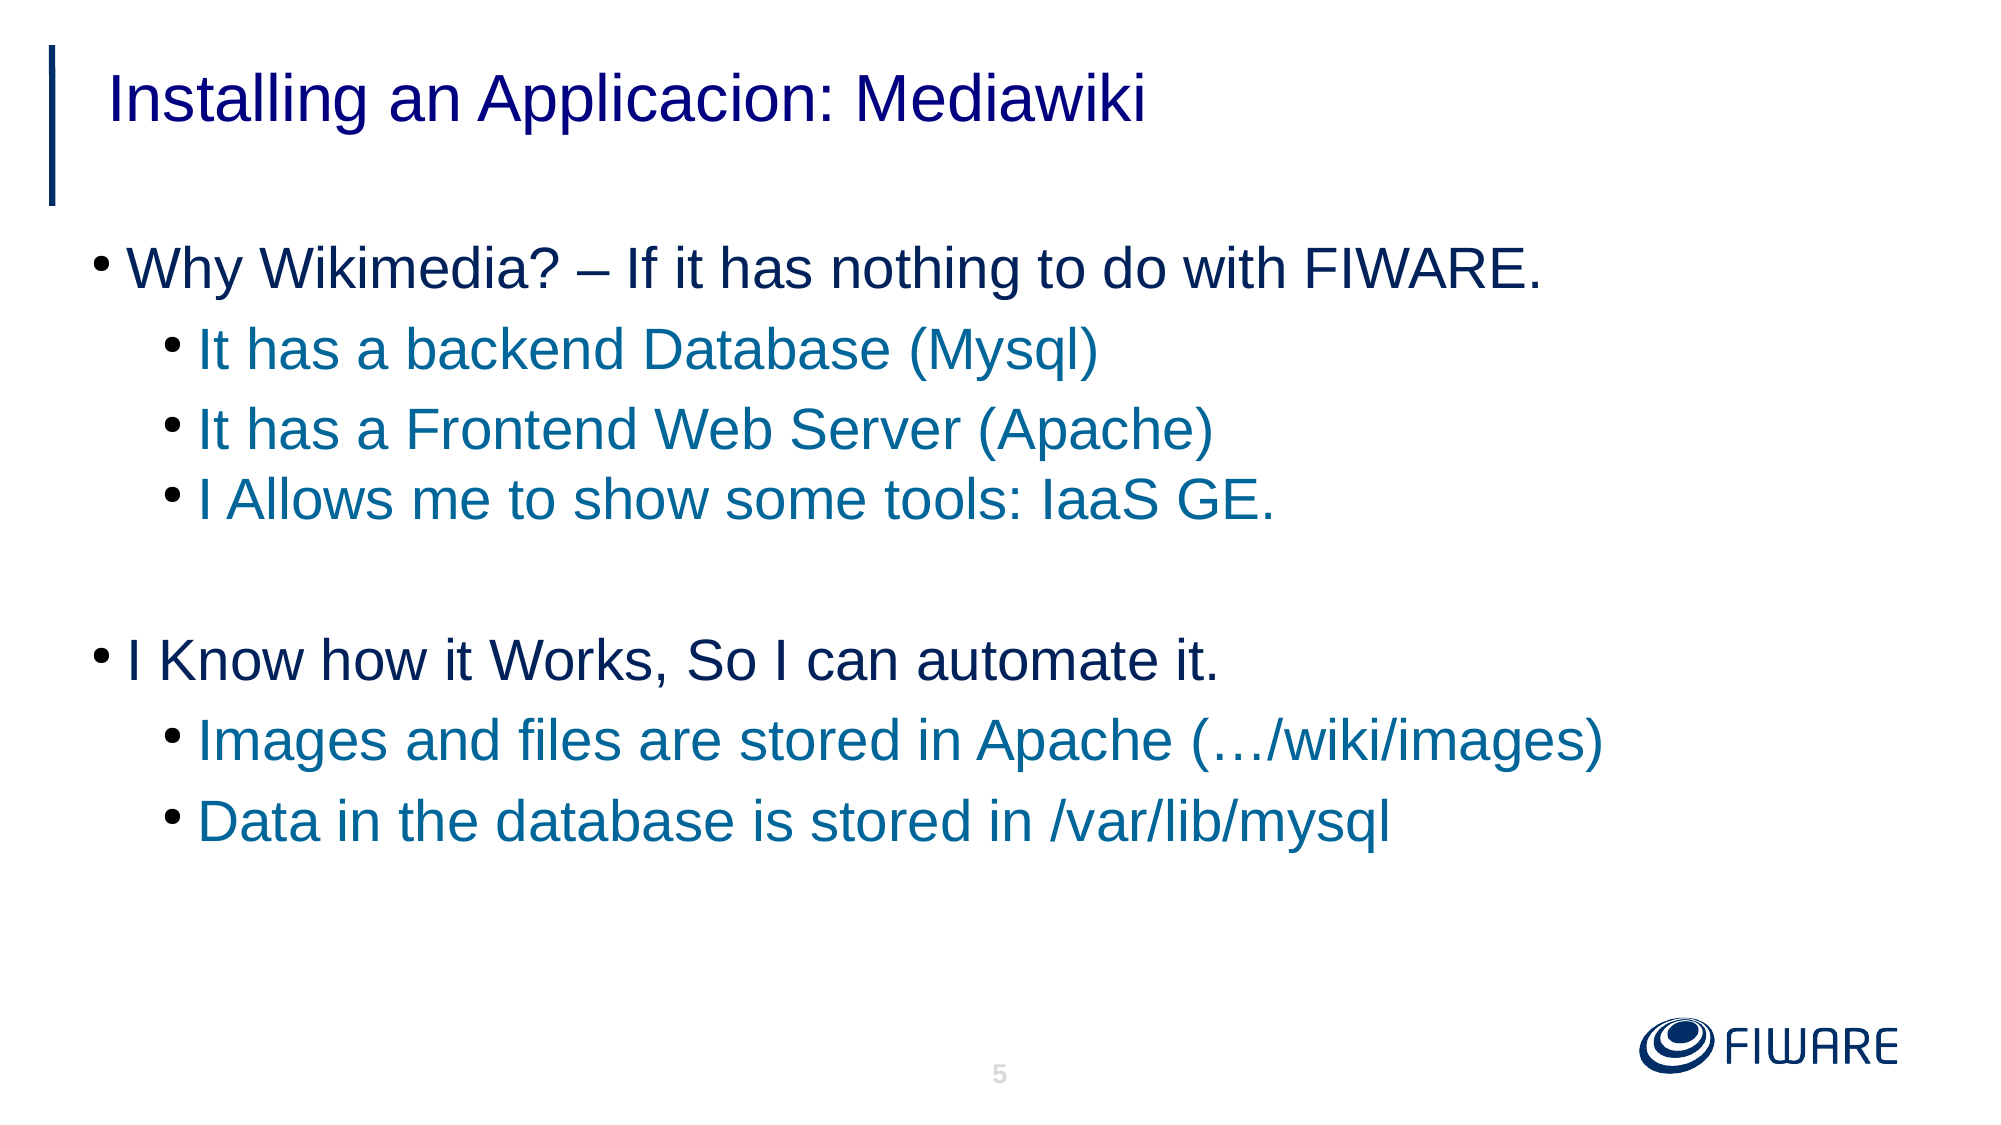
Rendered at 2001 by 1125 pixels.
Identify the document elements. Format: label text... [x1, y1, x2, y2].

picture [1635, 1012, 1905, 1077]
title Installing an Applicacion: Mediawiki [92, 47, 1704, 250]
slide_number <number> [887, 1042, 1113, 1103]
text_box Why Wikimedia? – If it has nothing to do with FIWARE. It has a backend Database (Mysql) It has a Frontend Web Server (Apache) I Allows me to show some tools: IaaS GE. I Know how it Works, So I can automate it. Images and files are stored in Apache (…/wiki/images) Data in the database is stored in /var/lib/mysql [76, 212, 1902, 861]
